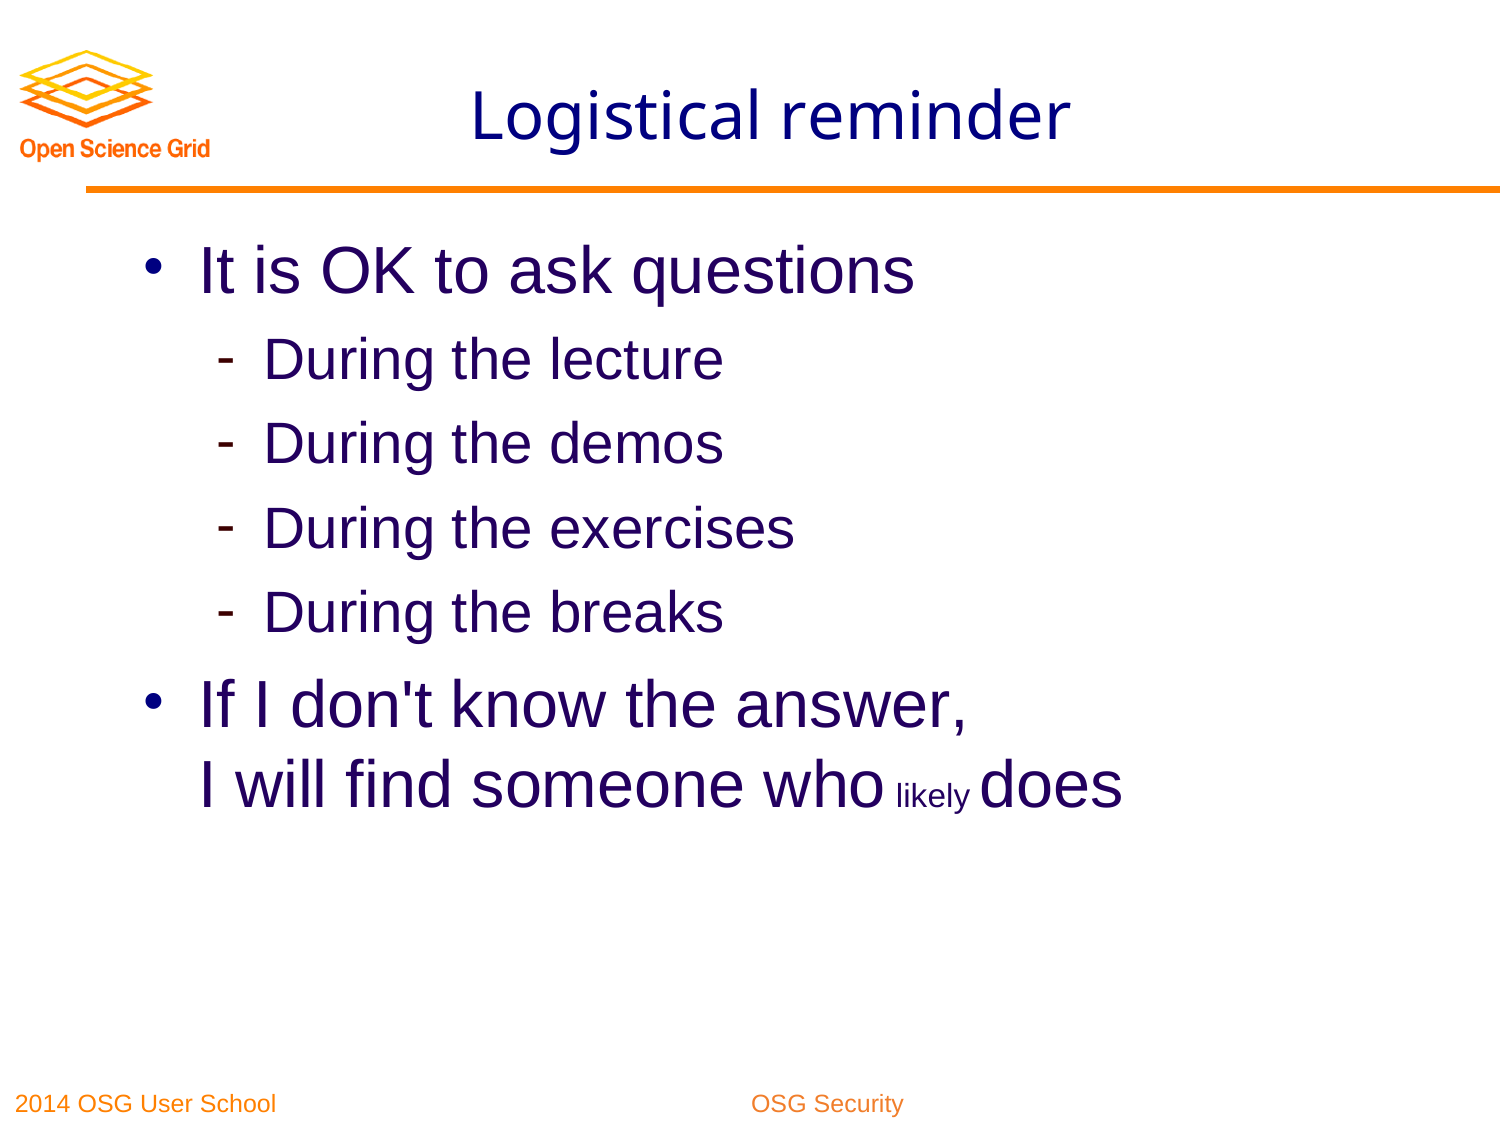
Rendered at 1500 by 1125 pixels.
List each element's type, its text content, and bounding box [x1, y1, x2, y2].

title Logistical reminder [201, 18, 1342, 207]
picture [0, 27, 201, 179]
list It is OK to ask questions During the lecture During the demos During the exercises During the breaks If I don't know the answer, I will find someone who likely does [127, 218, 1403, 962]
